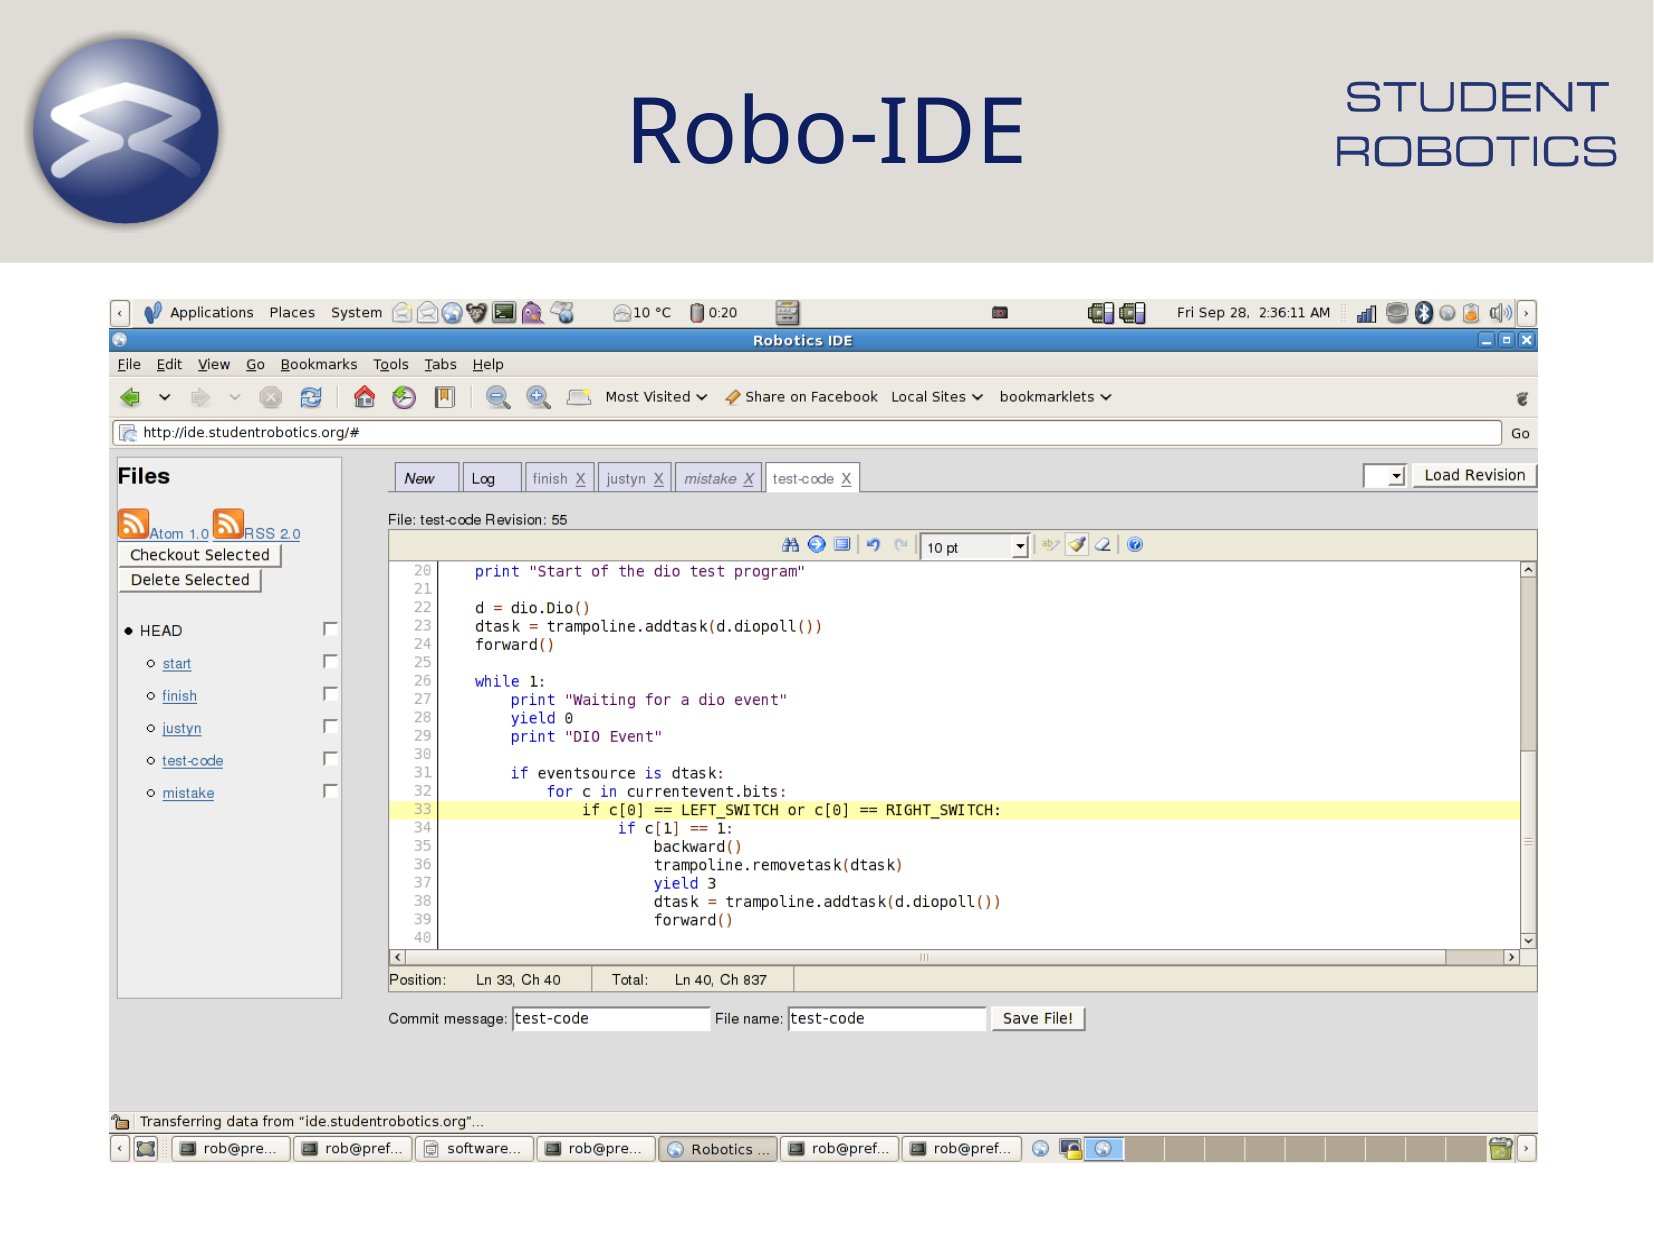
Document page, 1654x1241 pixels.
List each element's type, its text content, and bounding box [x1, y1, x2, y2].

picture [109, 299, 1538, 1163]
picture [9, 19, 82, 245]
picture [1571, 68, 1633, 174]
title Robo-IDE [82, 7, 1571, 250]
